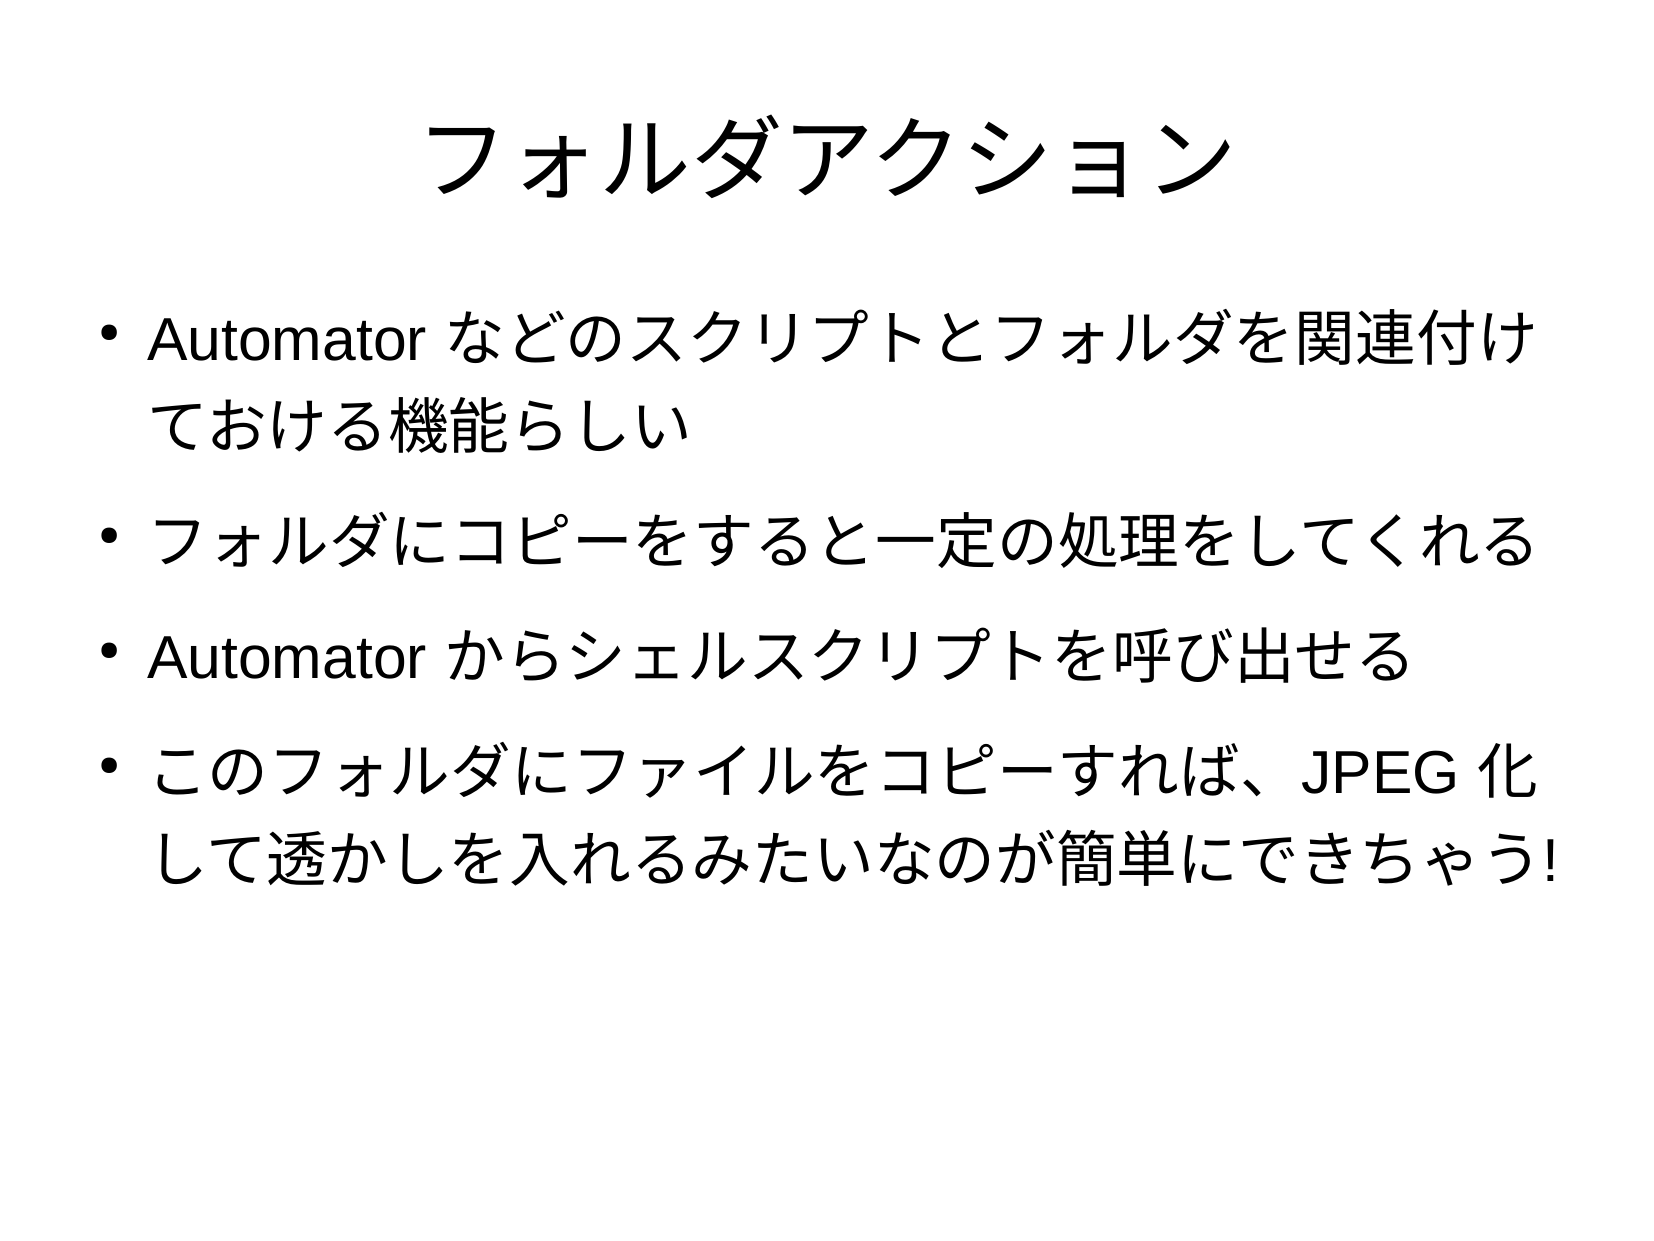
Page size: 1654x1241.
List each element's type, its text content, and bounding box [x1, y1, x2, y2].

title フォルダアクション [82, 49, 1571, 257]
list Automator などのスクリプトとフォルダを関連付けておける機能らしい フォルダにコピーをすると一定の処理をしてくれる Automator からシェルスクリプトを呼び出せる このフォルダにファイルをコピーすれば、JPEG 化して透かしを入れるみたいなのが簡単にできちゃう! [82, 290, 1571, 1010]
